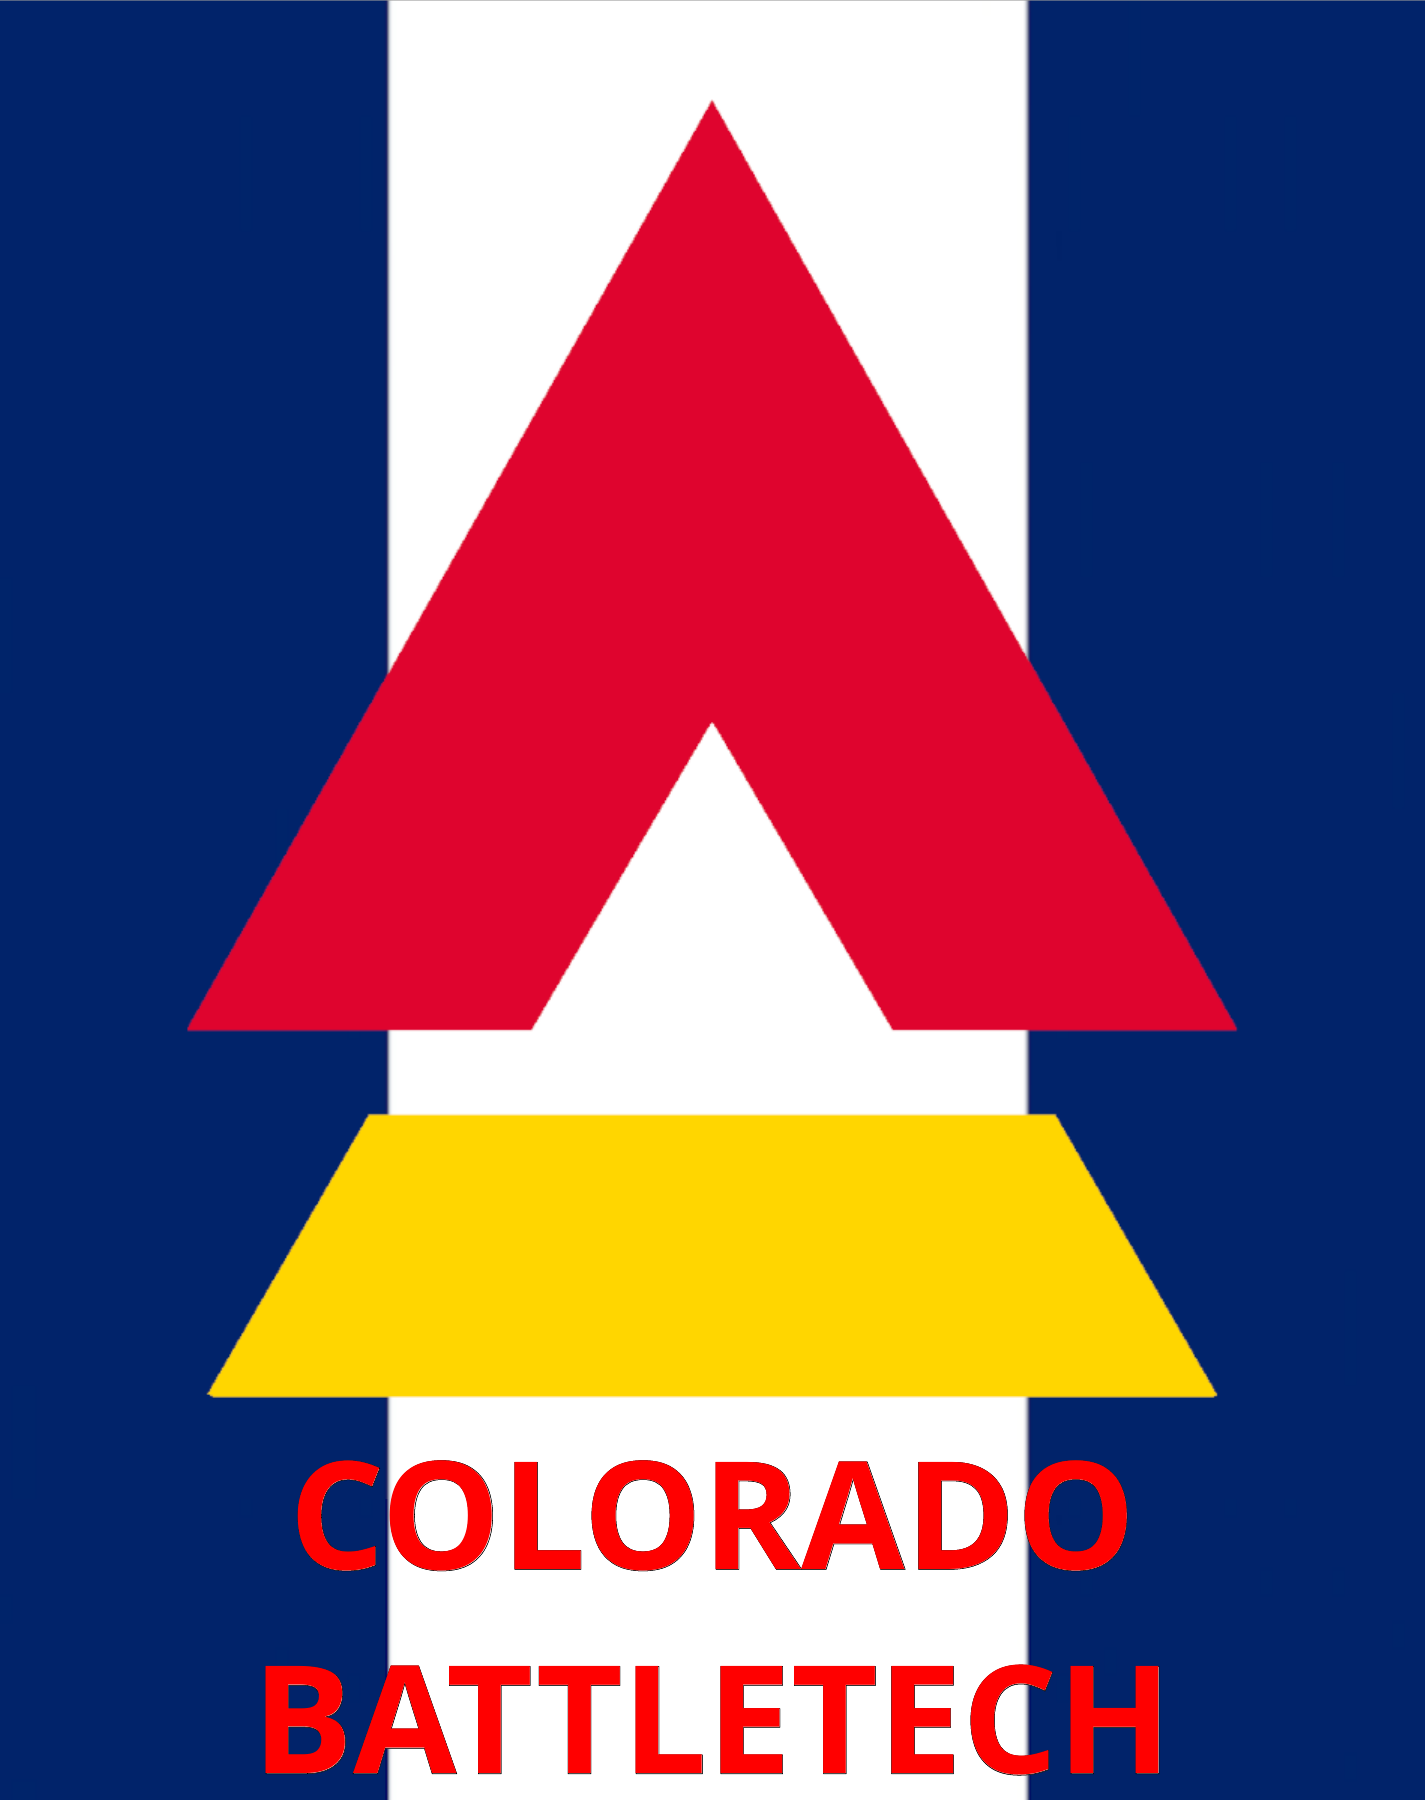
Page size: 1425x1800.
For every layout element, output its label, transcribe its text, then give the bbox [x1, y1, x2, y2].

picture [0, 0, 1425, 1800]
text_box COLORADO BATTLETECH [112, 1401, 1313, 1783]
